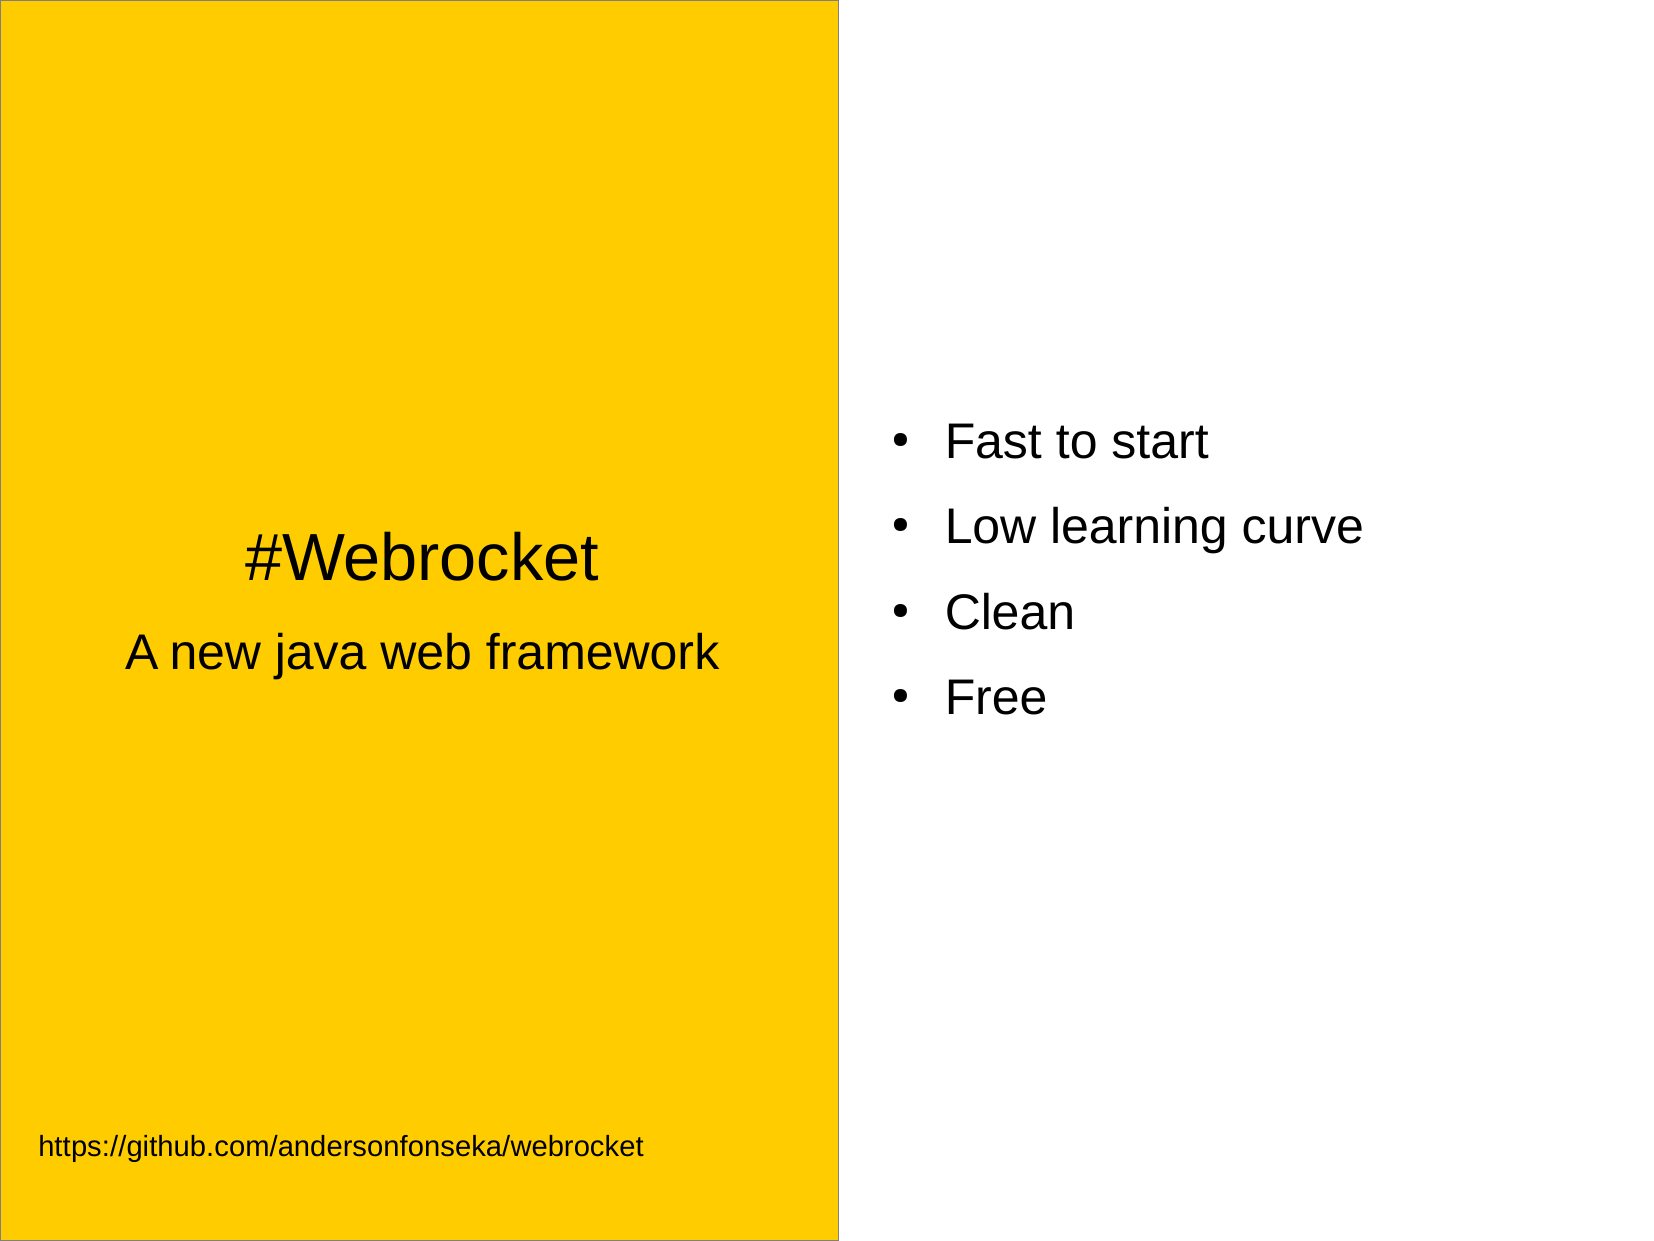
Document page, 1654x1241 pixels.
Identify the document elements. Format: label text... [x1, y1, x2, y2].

list #Webrocket A new java web framework [59, 519, 786, 697]
list Fast to start Low learning curve Clean Free [874, 413, 1601, 773]
text_box [0, 0, 839, 1241]
text_box https://github.com/andersonfonseka/webrocket [23, 1122, 815, 1170]
